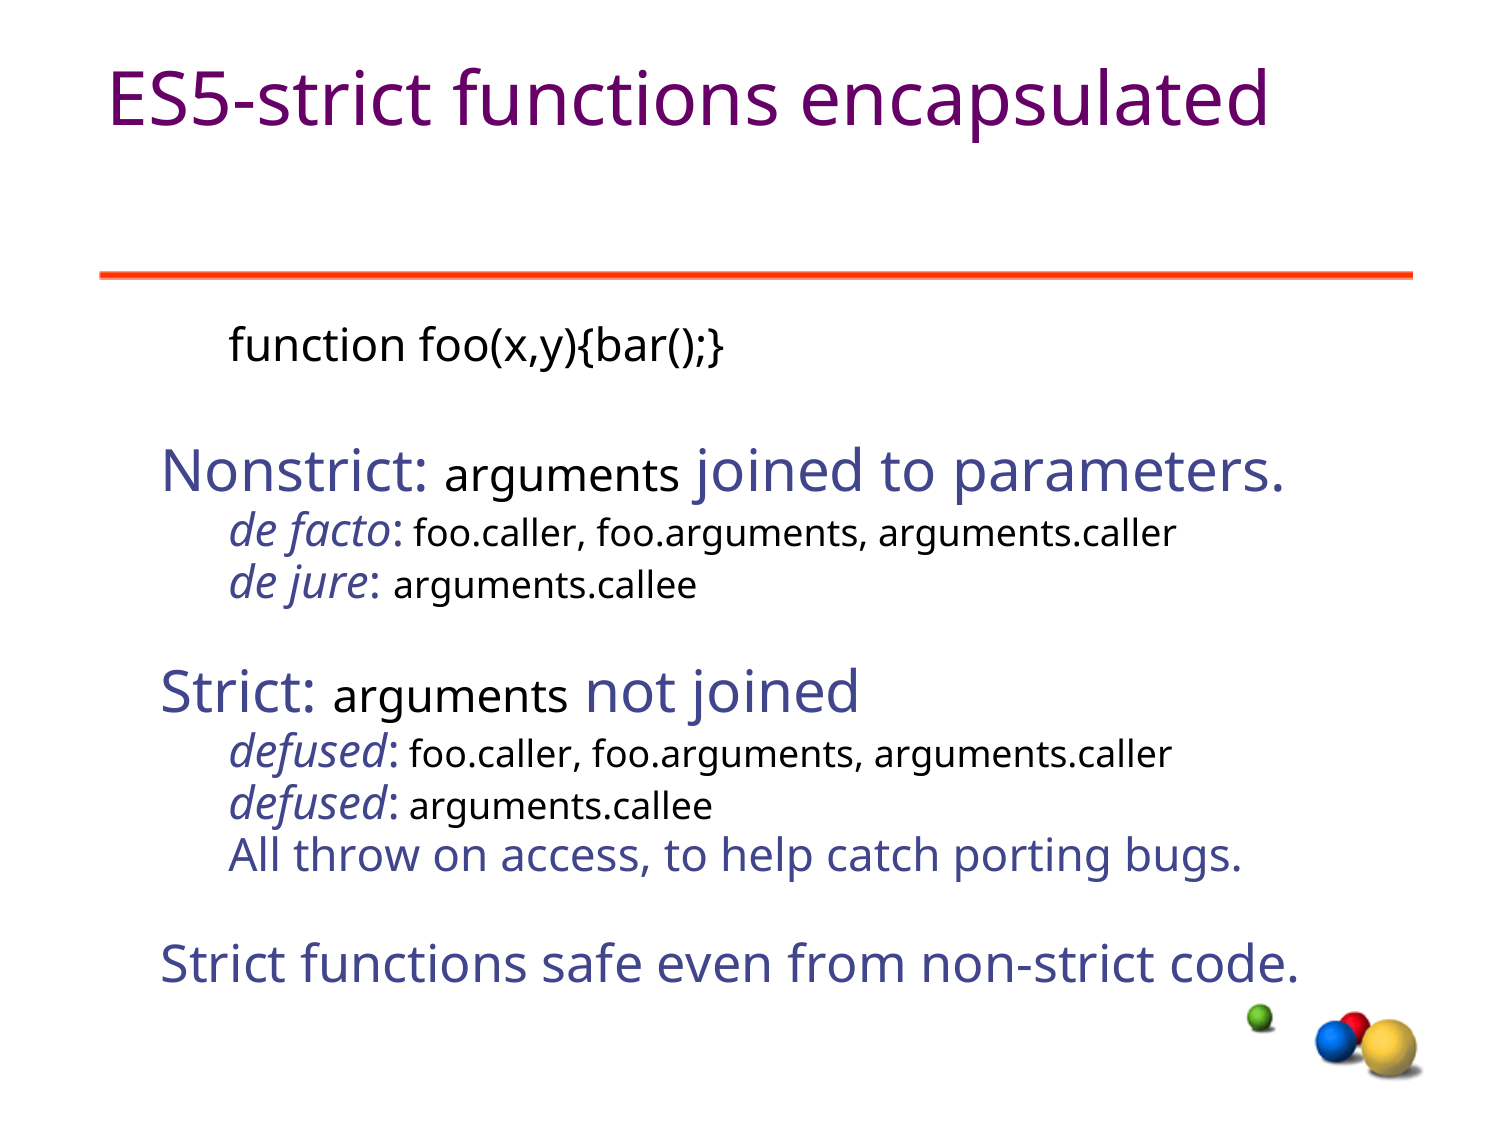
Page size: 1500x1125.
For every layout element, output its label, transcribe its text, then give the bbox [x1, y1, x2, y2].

picture [1224, 999, 1449, 1083]
picture [99, 271, 1413, 280]
subtitle function foo(x,y){bar();} Nonstrict: arguments joined to parameters. de facto: foo.caller, foo.arguments, arguments.caller de jure: arguments.callee Strict: arguments not joined defused: foo.caller, foo.arguments, arguments.caller defused: arguments.callee All throw on access, to help catch porting bugs. Strict functions safe even from non-strict code. [144, 320, 1407, 995]
title ES5-strict functions encapsulated [106, 57, 1369, 231]
